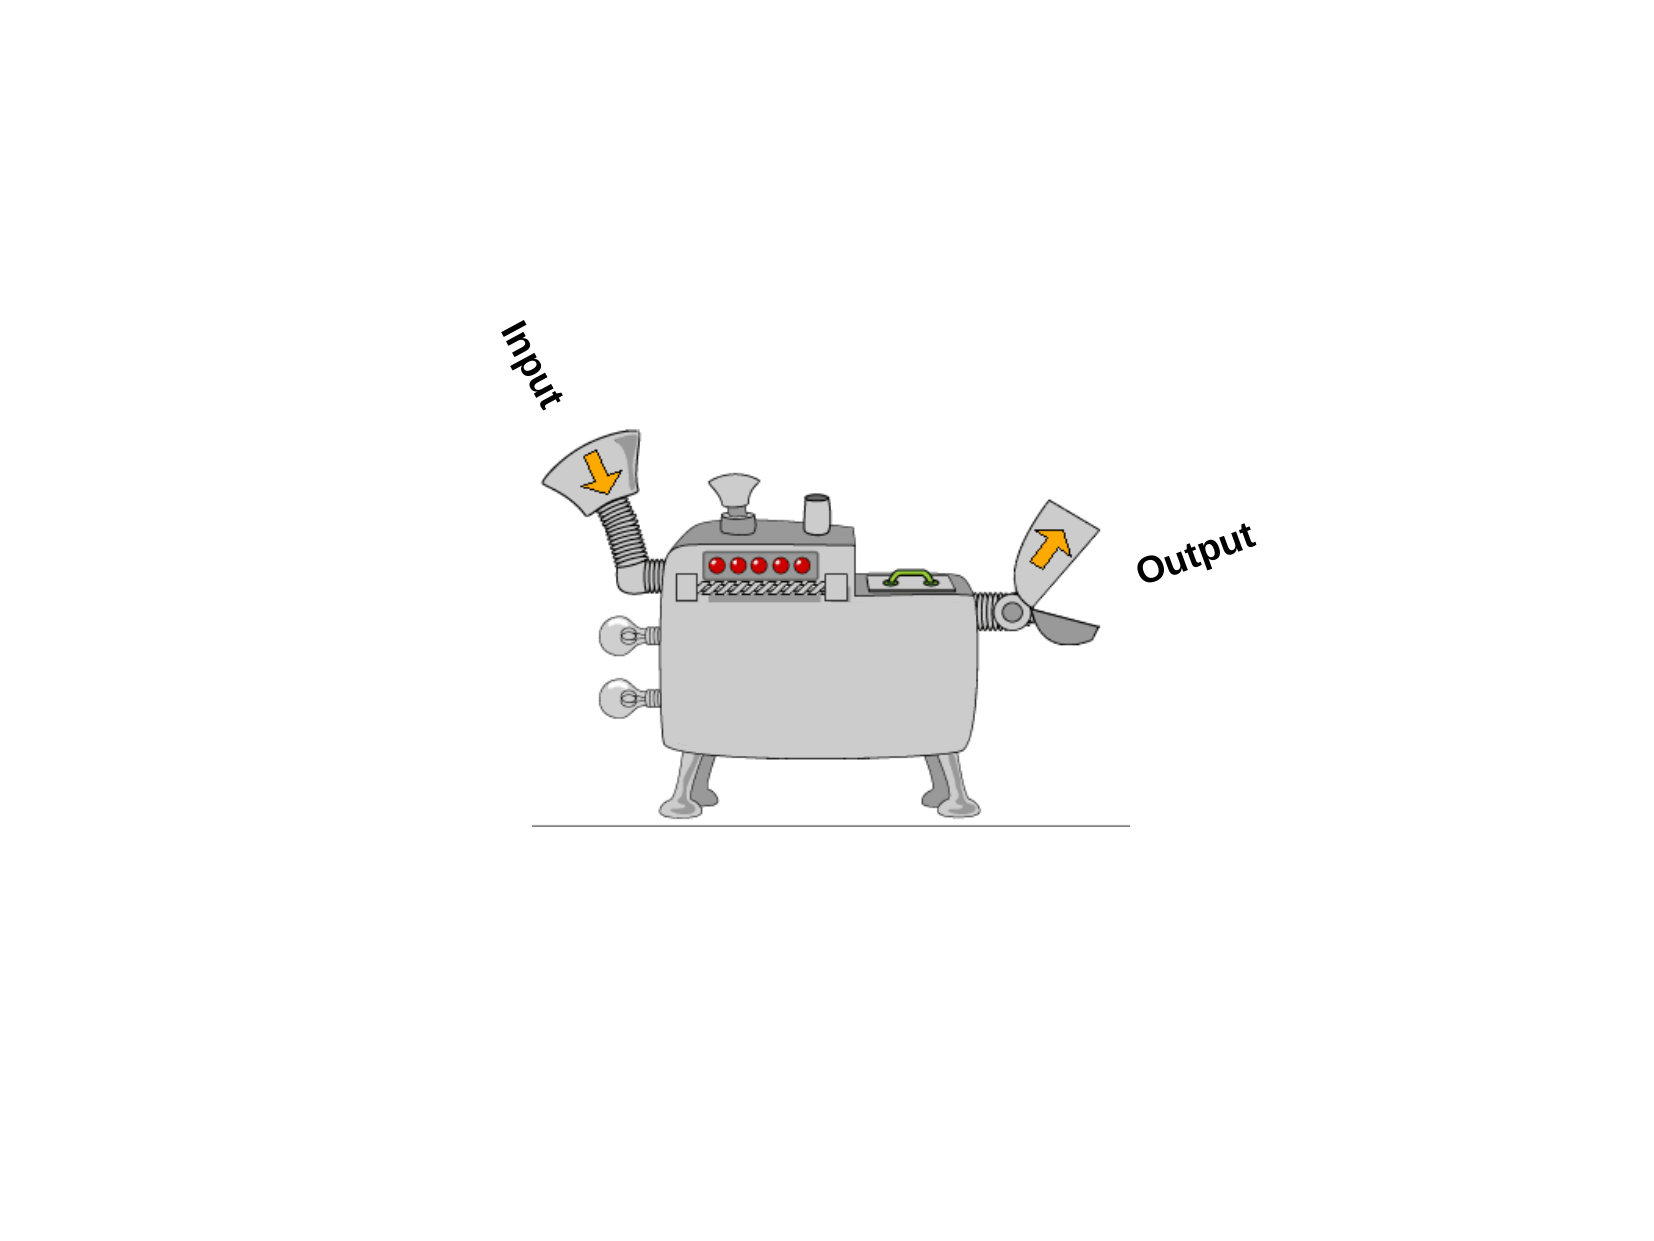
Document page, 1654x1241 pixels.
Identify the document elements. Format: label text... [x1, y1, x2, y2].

picture [532, 417, 1130, 827]
text_box Input [479, 298, 588, 433]
text_box [667, 596, 969, 756]
text_box Output [1113, 500, 1277, 607]
